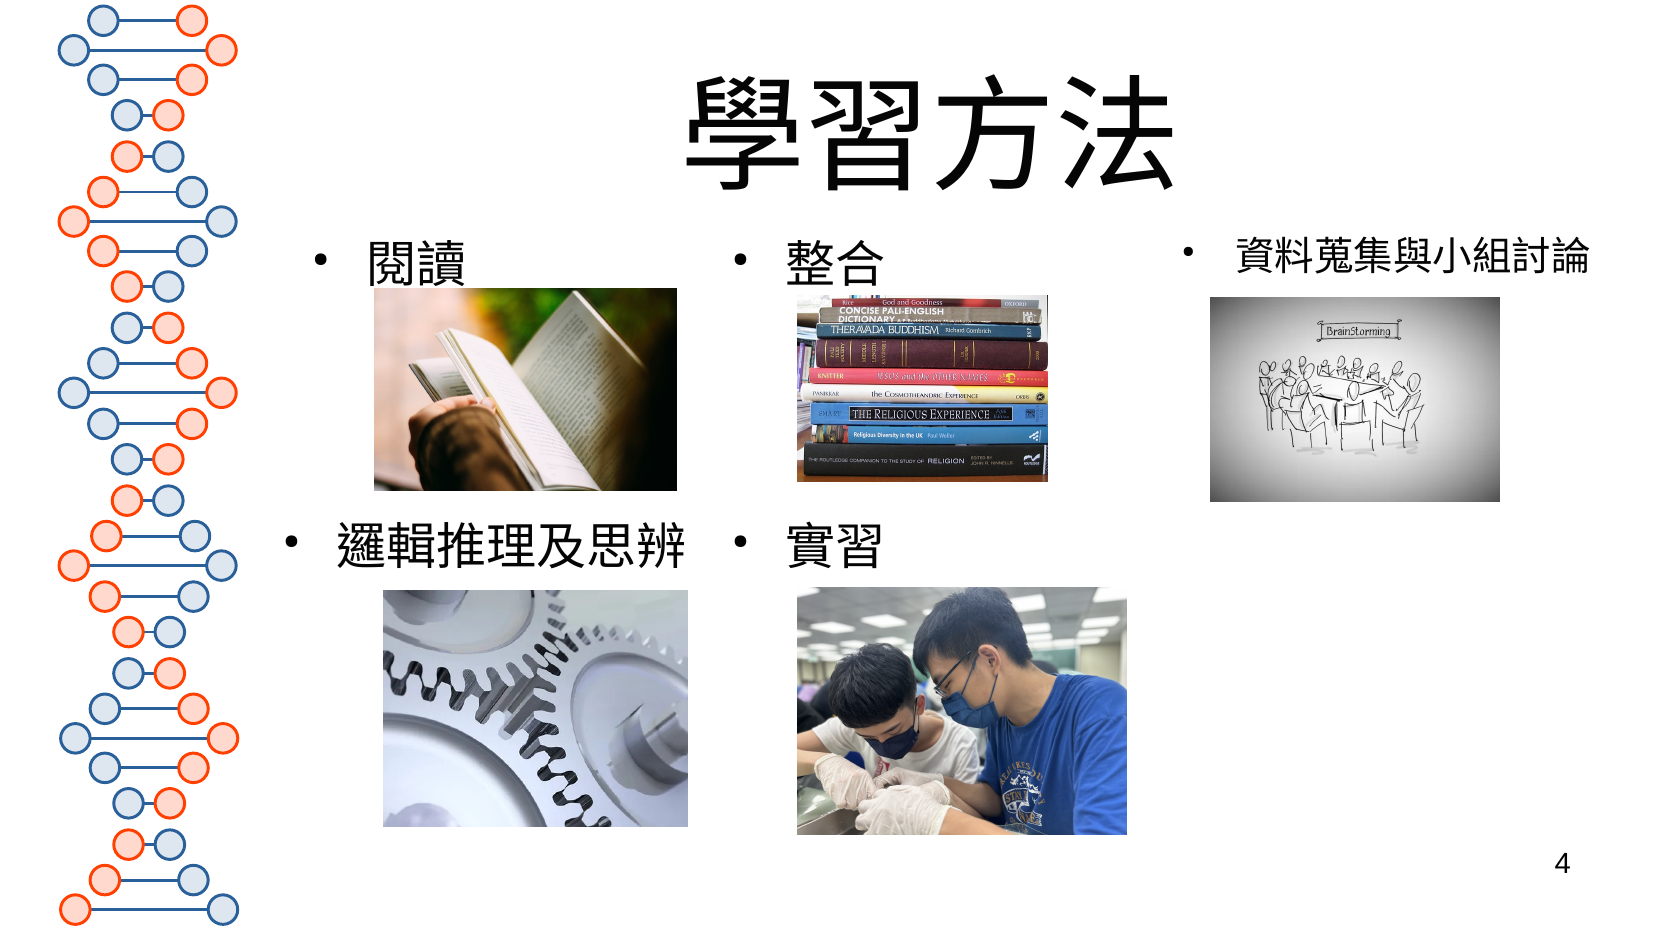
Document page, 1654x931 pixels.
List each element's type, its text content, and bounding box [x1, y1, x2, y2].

list 資料蒐集與小組討論 [1164, 224, 1593, 482]
picture [797, 587, 1127, 835]
picture [374, 288, 677, 491]
title 學習方法 [265, 35, 1595, 189]
list 閱讀 [295, 224, 724, 482]
list 整合 [724, 224, 1143, 482]
list 邏輯推理及思辨 [265, 506, 694, 764]
list 實習 [714, 506, 1143, 764]
picture [797, 295, 1048, 482]
picture [383, 590, 688, 827]
picture [1210, 297, 1500, 502]
